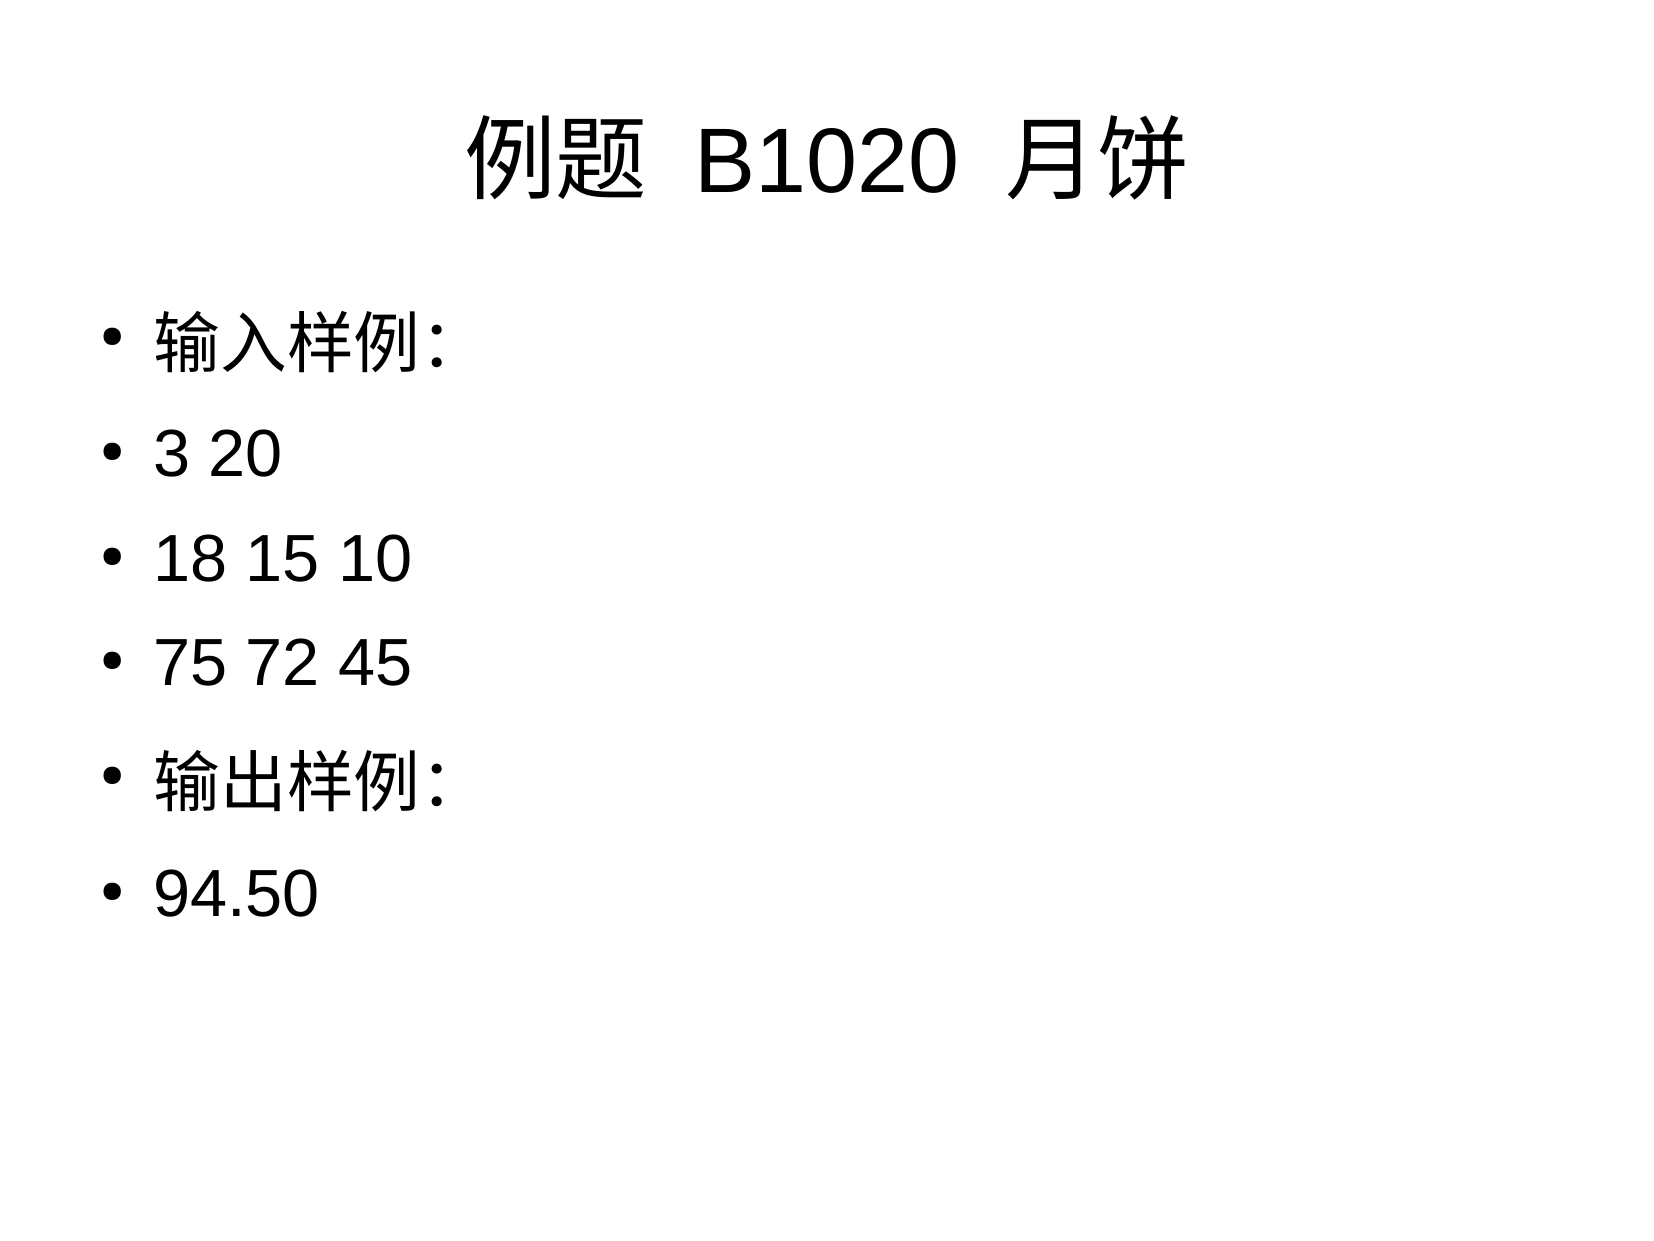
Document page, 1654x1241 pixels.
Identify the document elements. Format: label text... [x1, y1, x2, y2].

list 输入样例： 3 20 18 15 10 75 72 45 输出样例： 94.50 [82, 290, 1571, 1010]
title 例题 B1020 月饼 [82, 49, 1571, 257]
